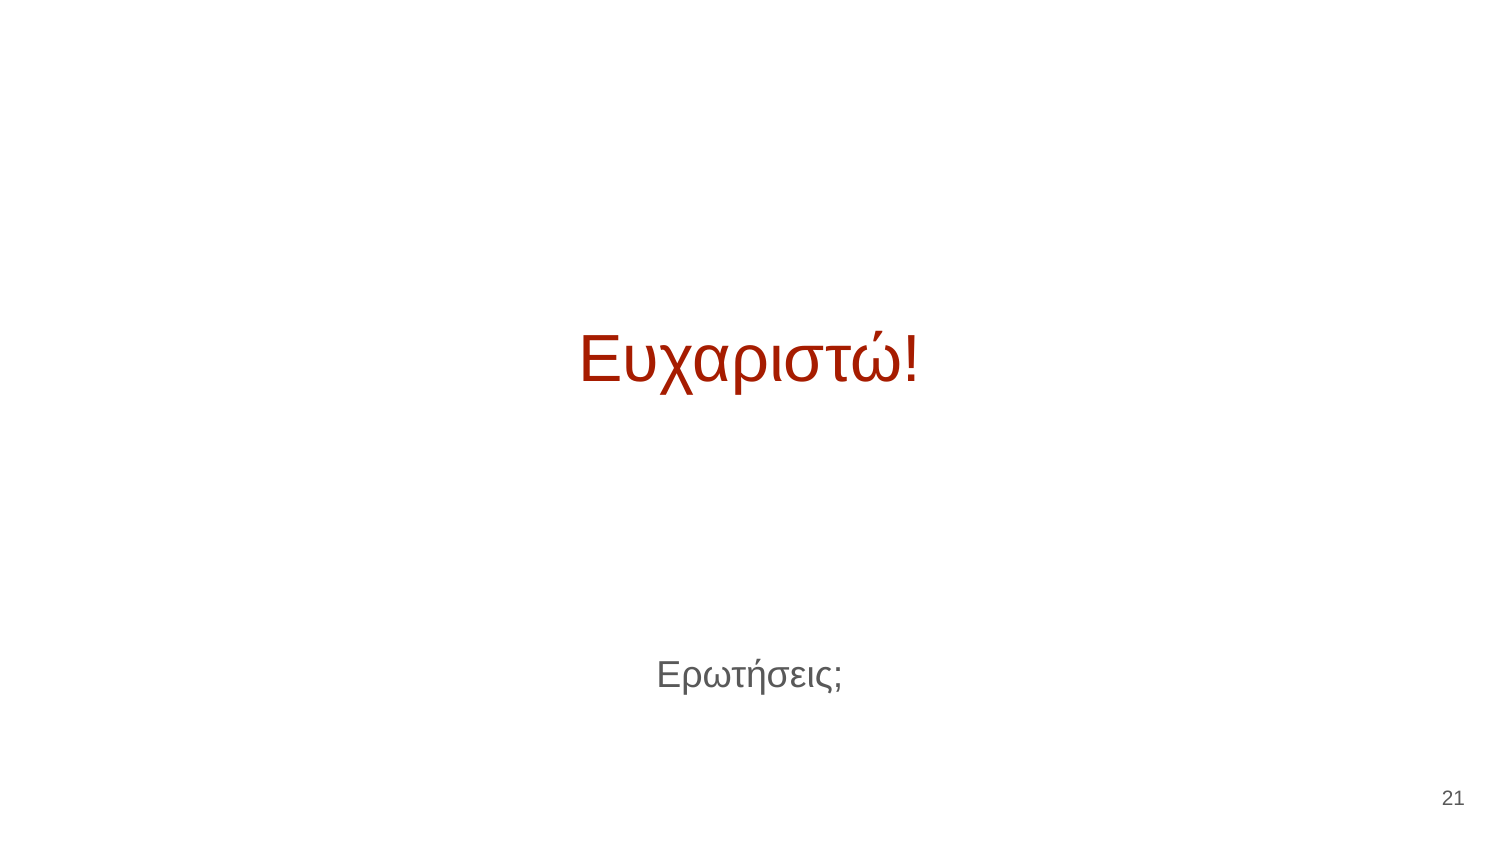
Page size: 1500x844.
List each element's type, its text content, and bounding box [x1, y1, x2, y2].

list Ευχαριστώ! Ερωτήσεις; [51, 189, 1449, 750]
slide_number <number> [1389, 764, 1480, 830]
